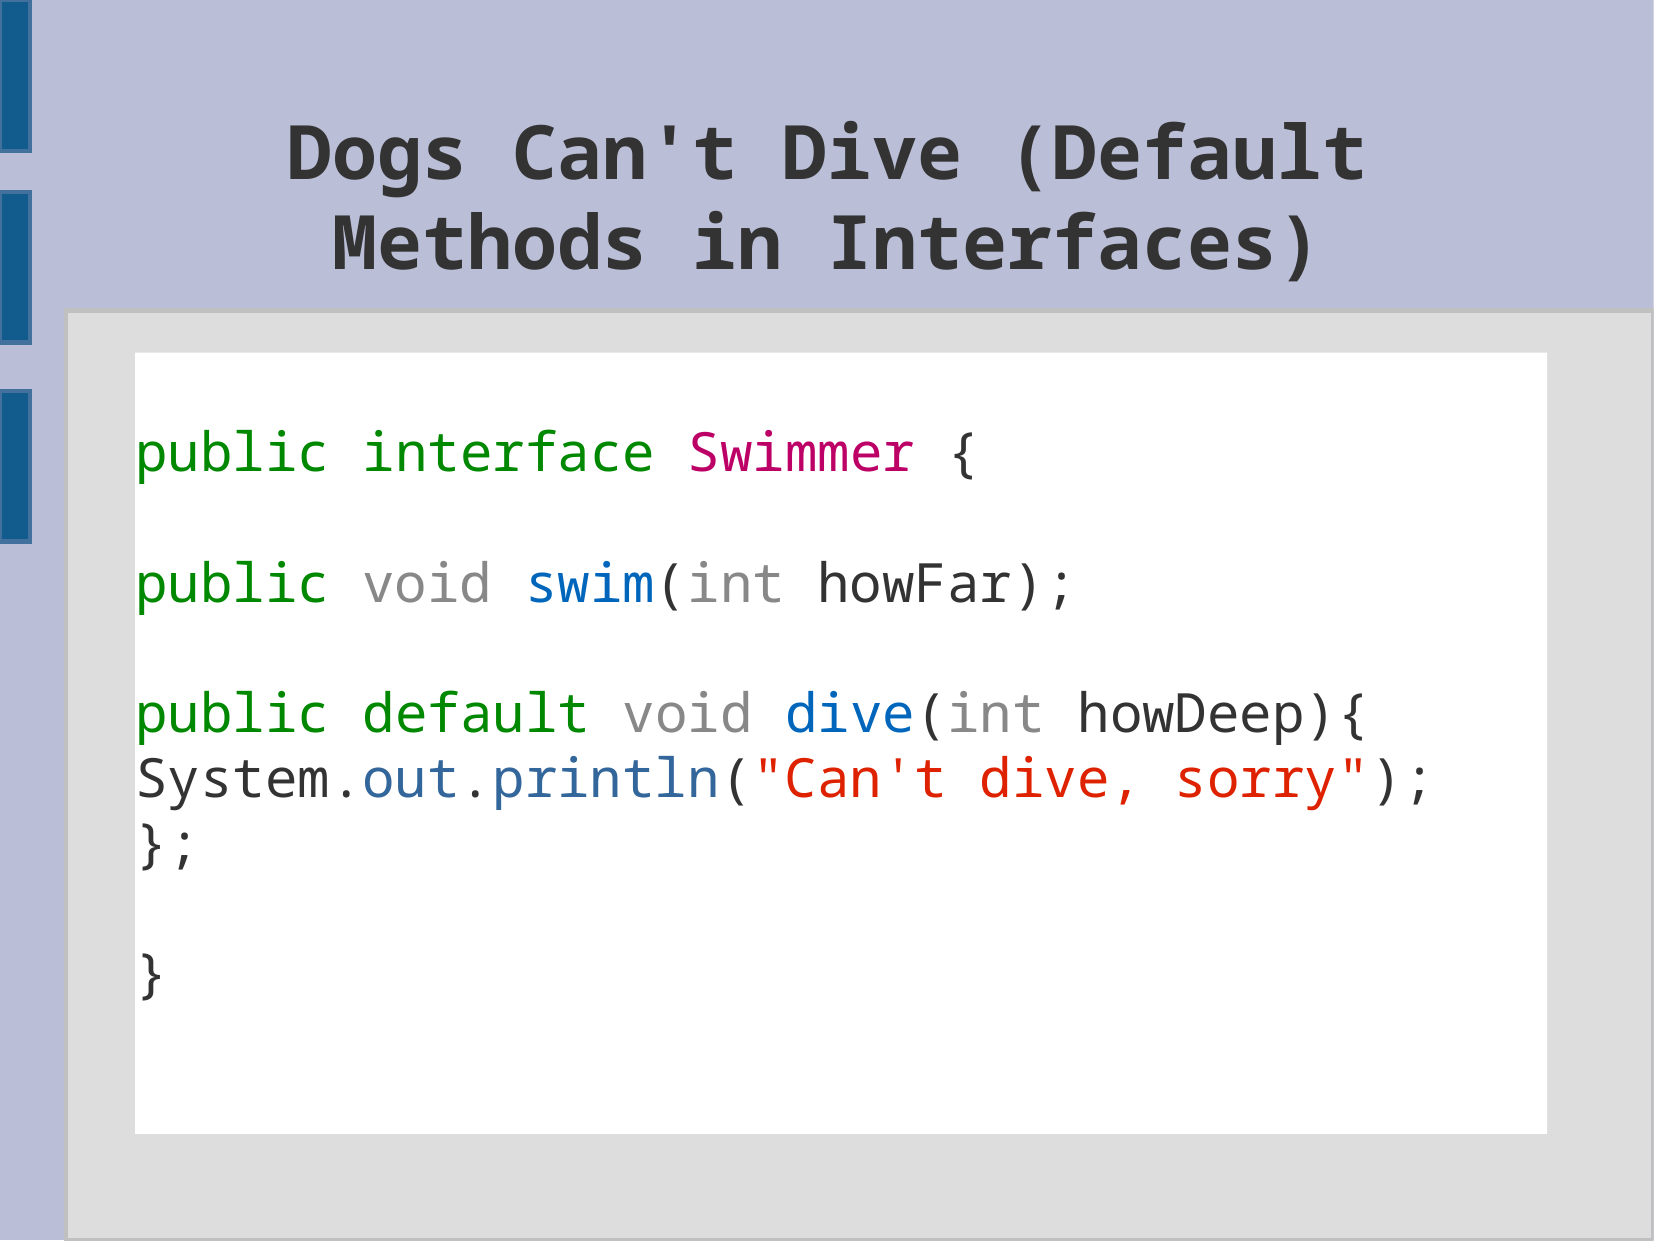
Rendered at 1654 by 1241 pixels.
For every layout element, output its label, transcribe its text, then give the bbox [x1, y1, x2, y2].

list public interface Swimmer { public void swim(int howFar); public default void dive(int howDeep){ System.out.println("Can't dive, sorry"); }; } [135, 352, 1548, 1134]
title Dogs Can't Dive (Default Methods in Interfaces) [121, 91, 1534, 299]
